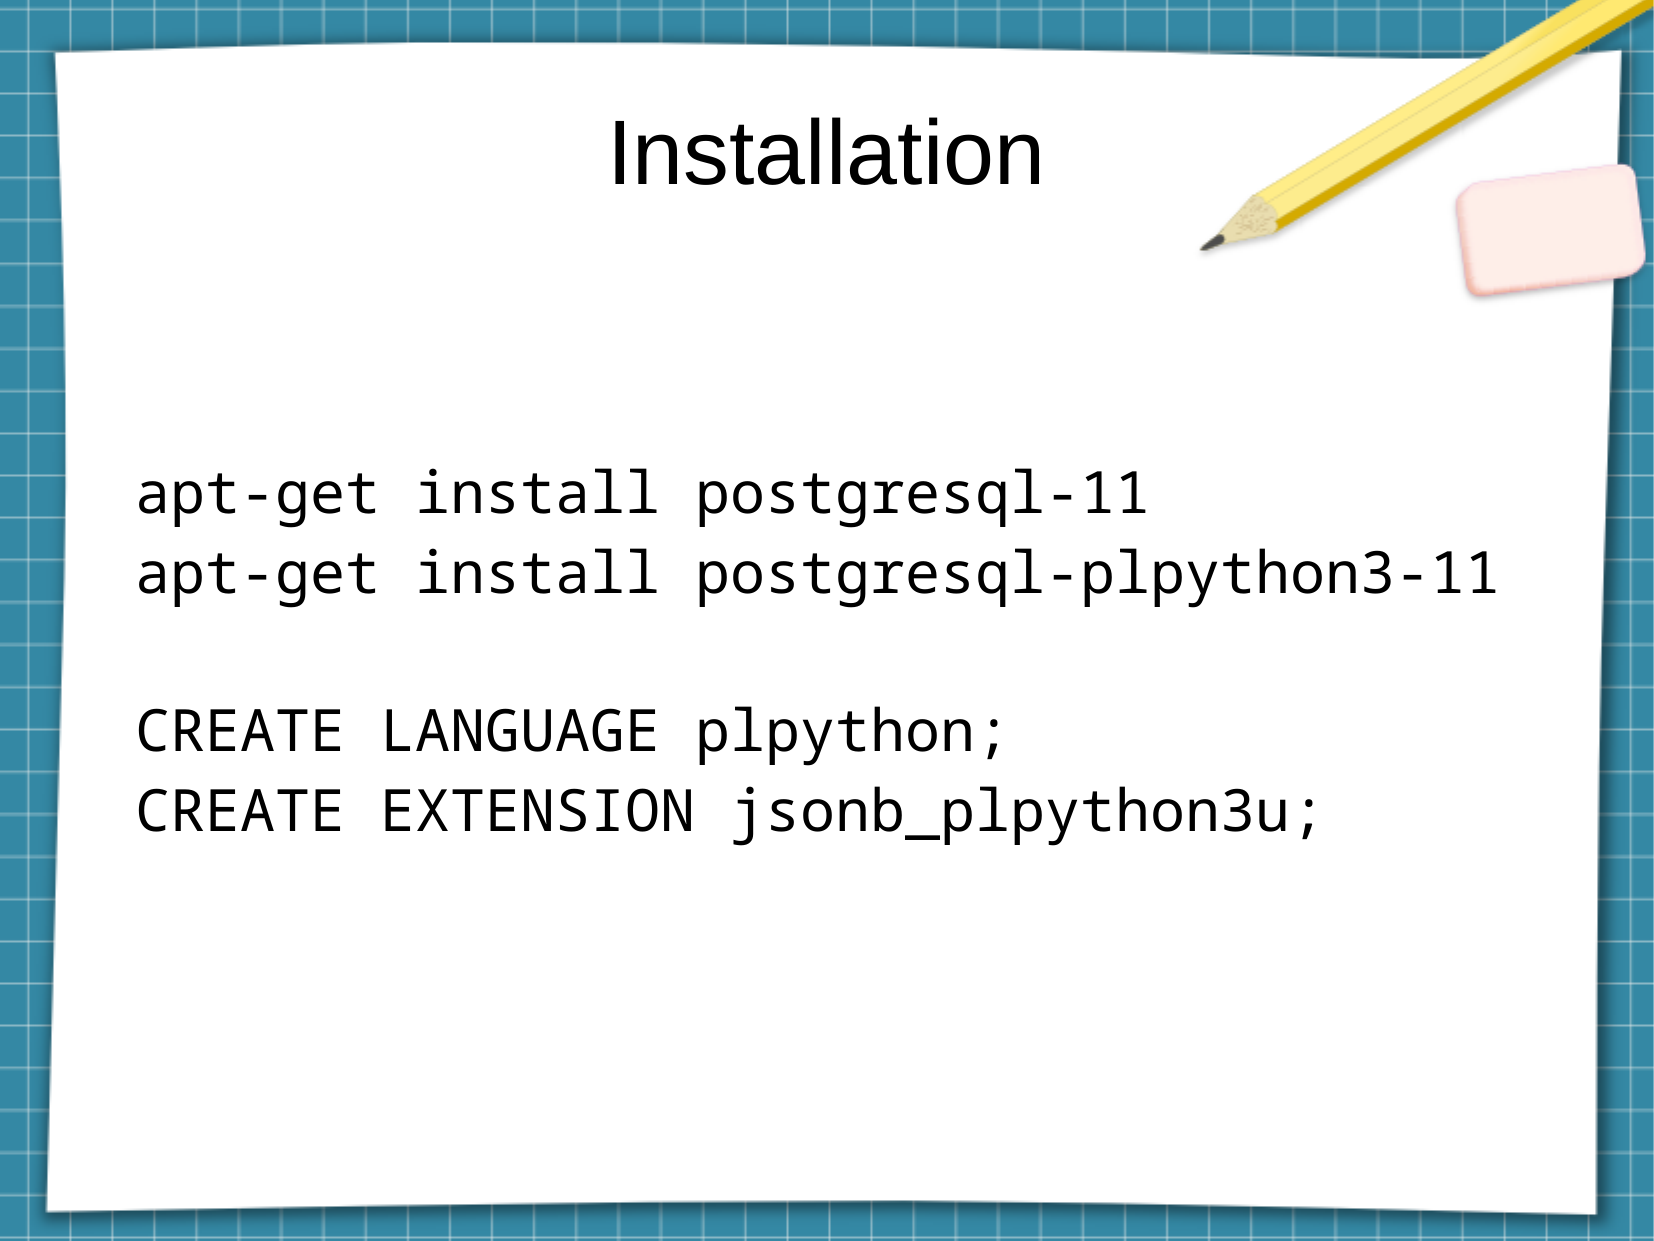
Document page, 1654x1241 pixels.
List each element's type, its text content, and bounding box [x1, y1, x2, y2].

title Installation [82, 49, 1571, 257]
subtitle apt-get install postgresql-11 apt-get install postgresql-plpython3-11 CREATE LANGUAGE plpython; CREATE EXTENSION jsonb_plpython3u; [135, 290, 1571, 1010]
picture [0, 0, 1654, 1241]
